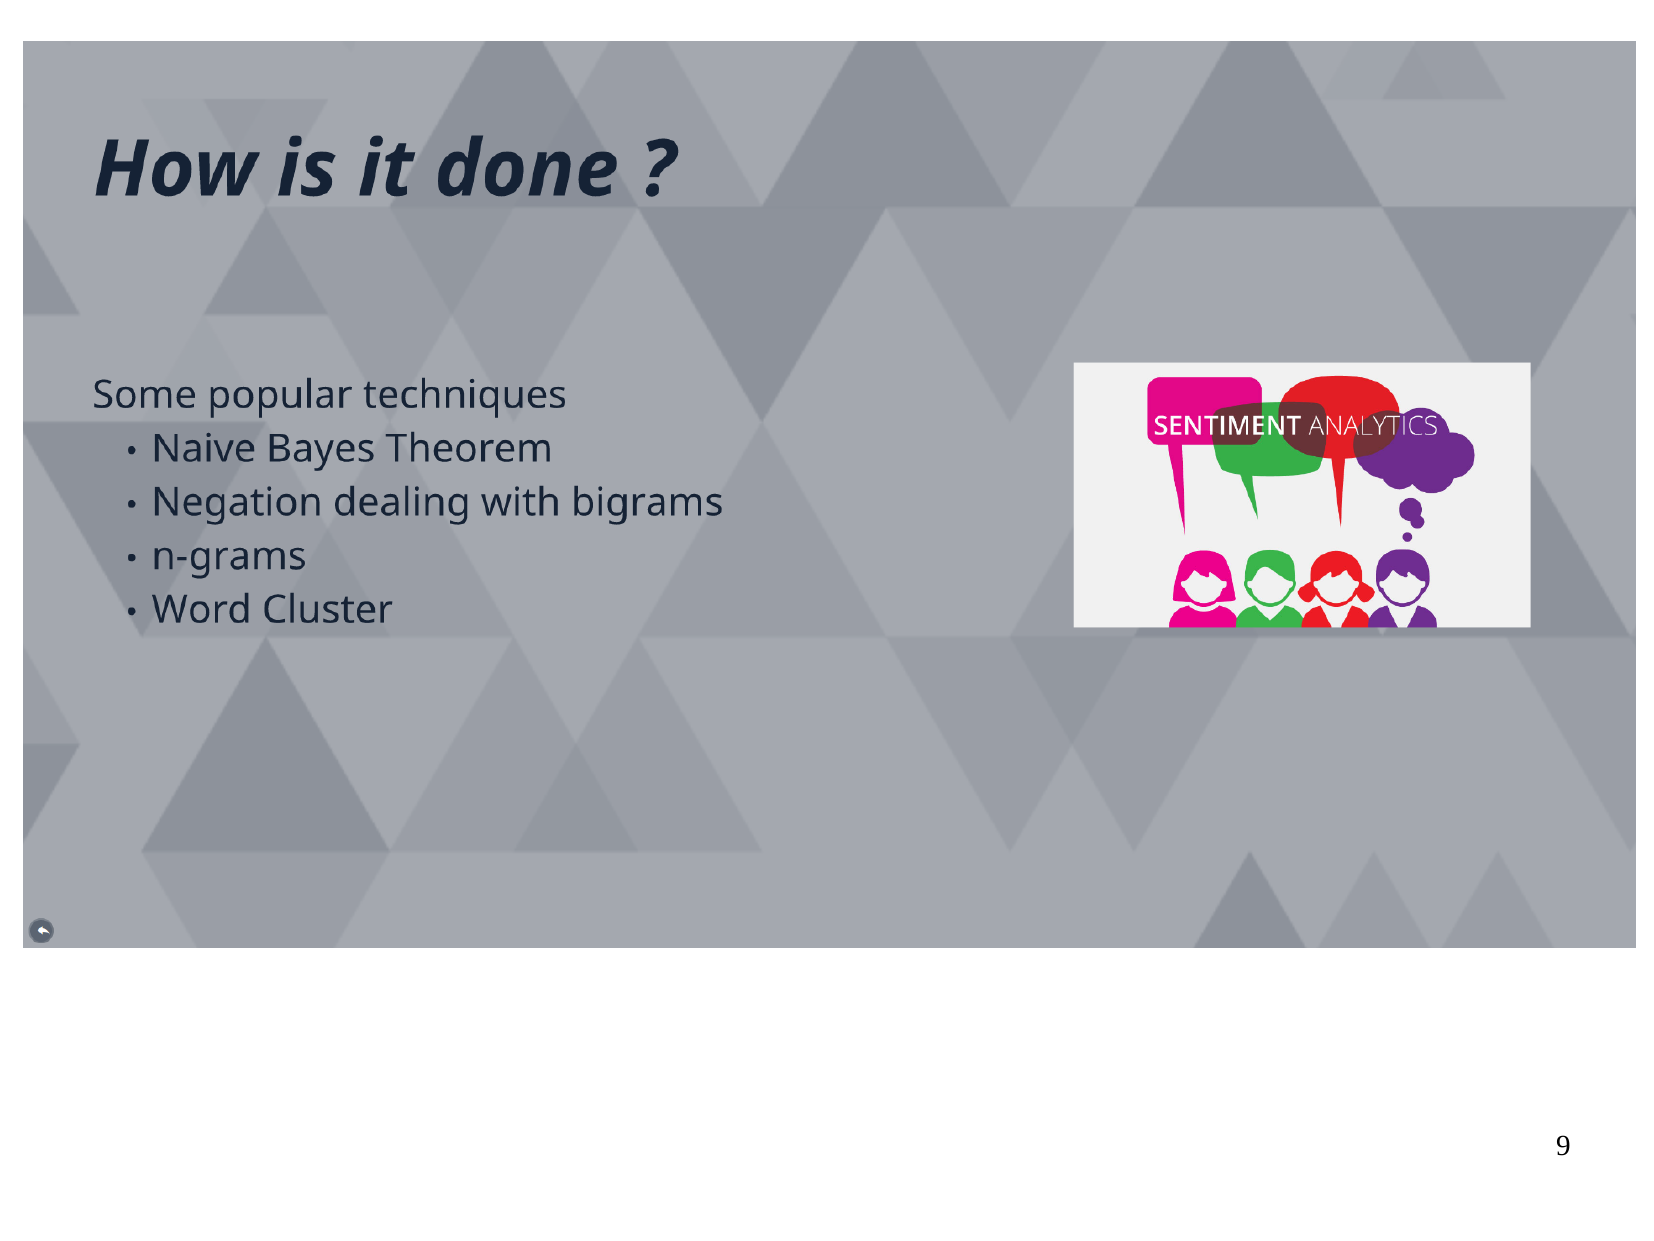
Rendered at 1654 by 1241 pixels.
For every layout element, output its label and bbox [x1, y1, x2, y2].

picture [23, 41, 1636, 948]
